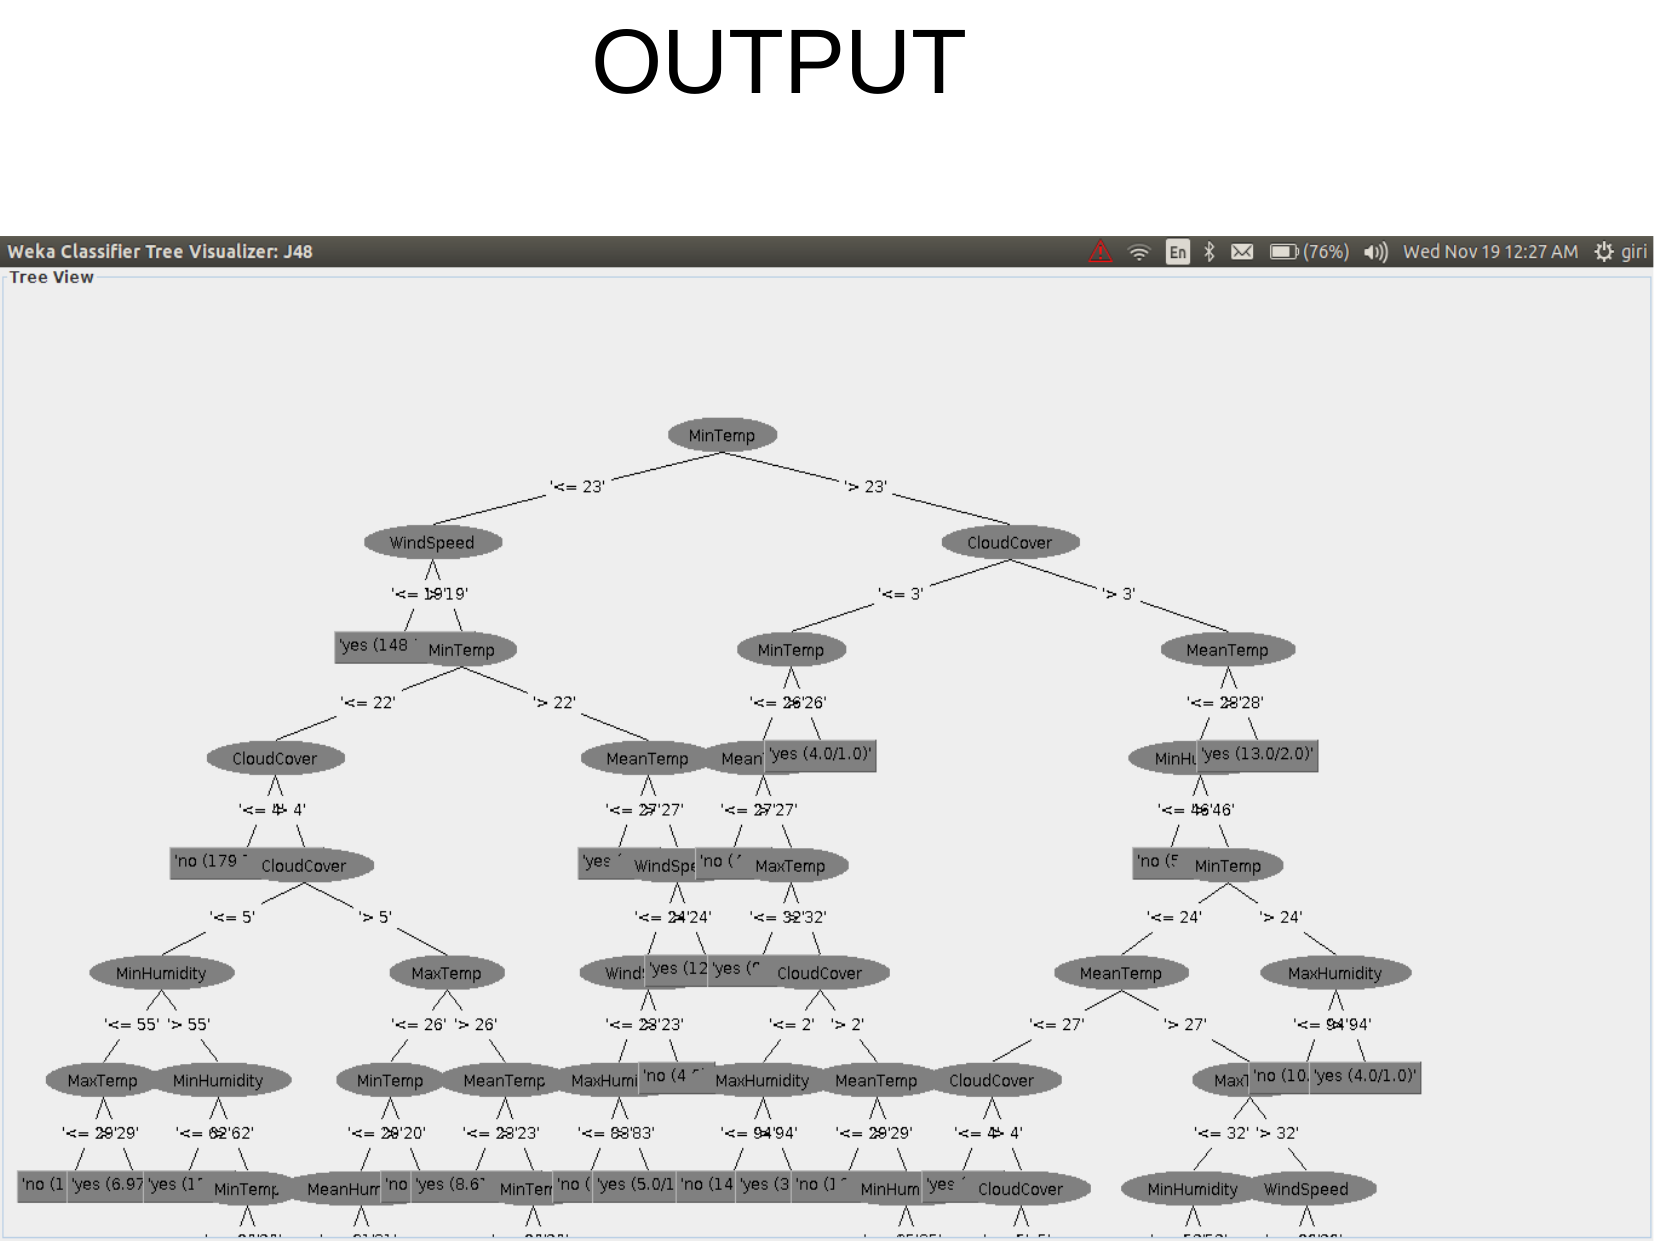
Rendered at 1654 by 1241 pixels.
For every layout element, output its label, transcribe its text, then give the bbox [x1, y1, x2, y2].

picture [0, 236, 1654, 1241]
title OUTPUT [35, 0, 1524, 166]
